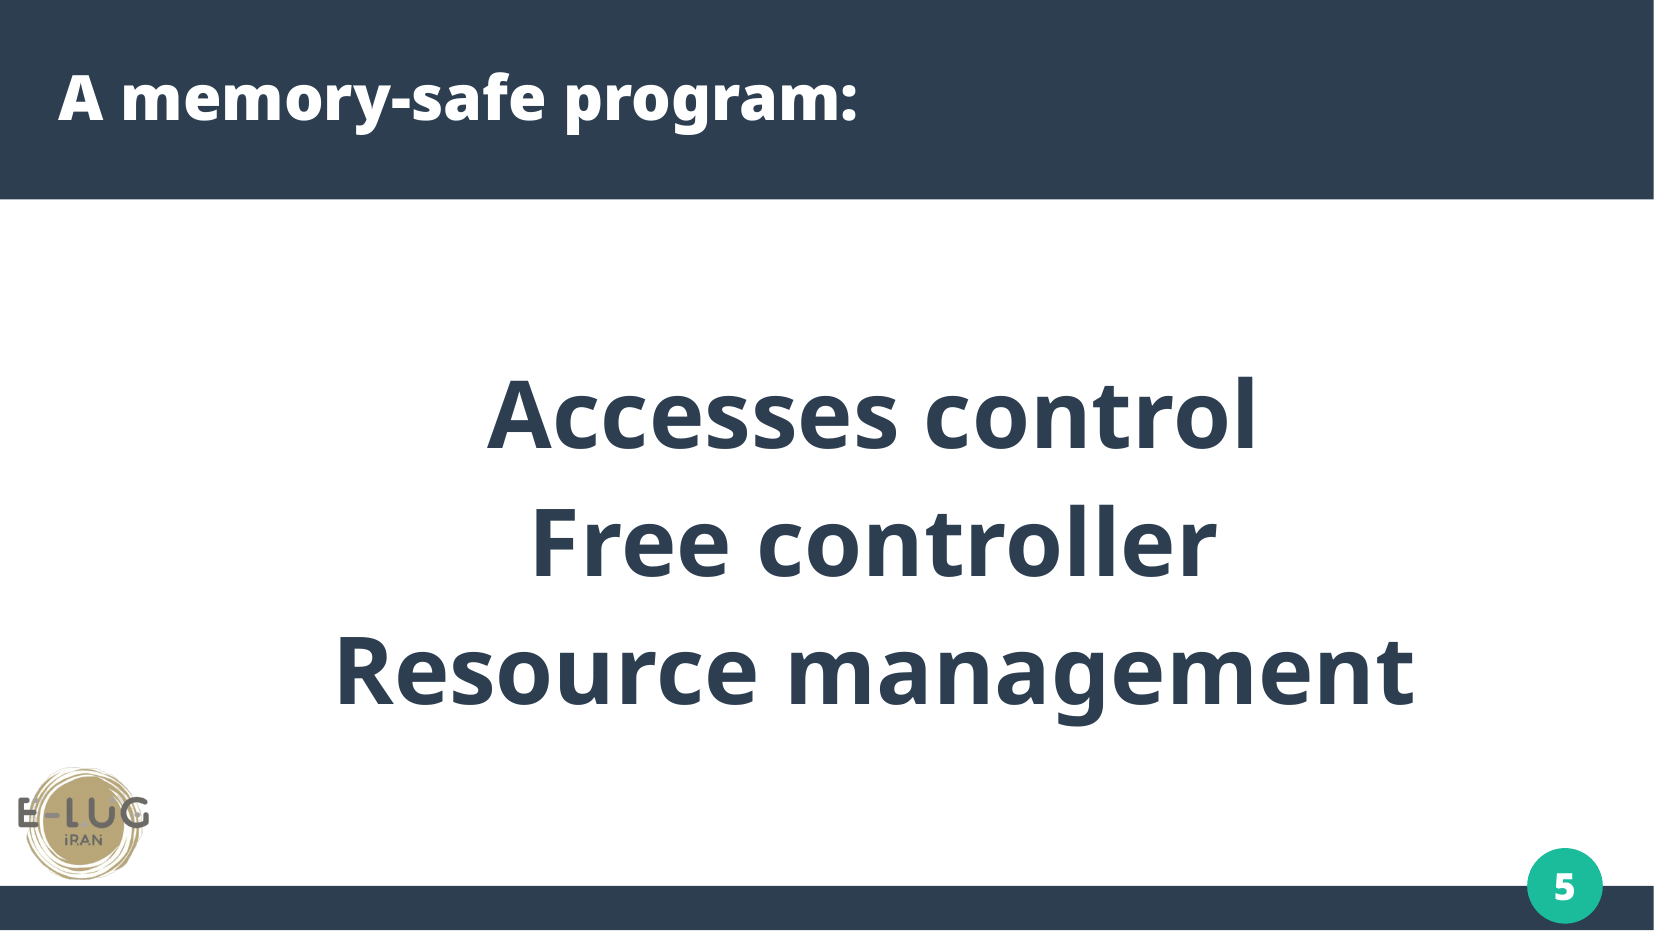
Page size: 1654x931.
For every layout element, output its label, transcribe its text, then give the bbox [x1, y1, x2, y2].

title A memory-safe program: [59, 37, 1595, 155]
picture [0, 749, 168, 901]
text_box Accesses control Free controller Resource management [112, 187, 1538, 638]
